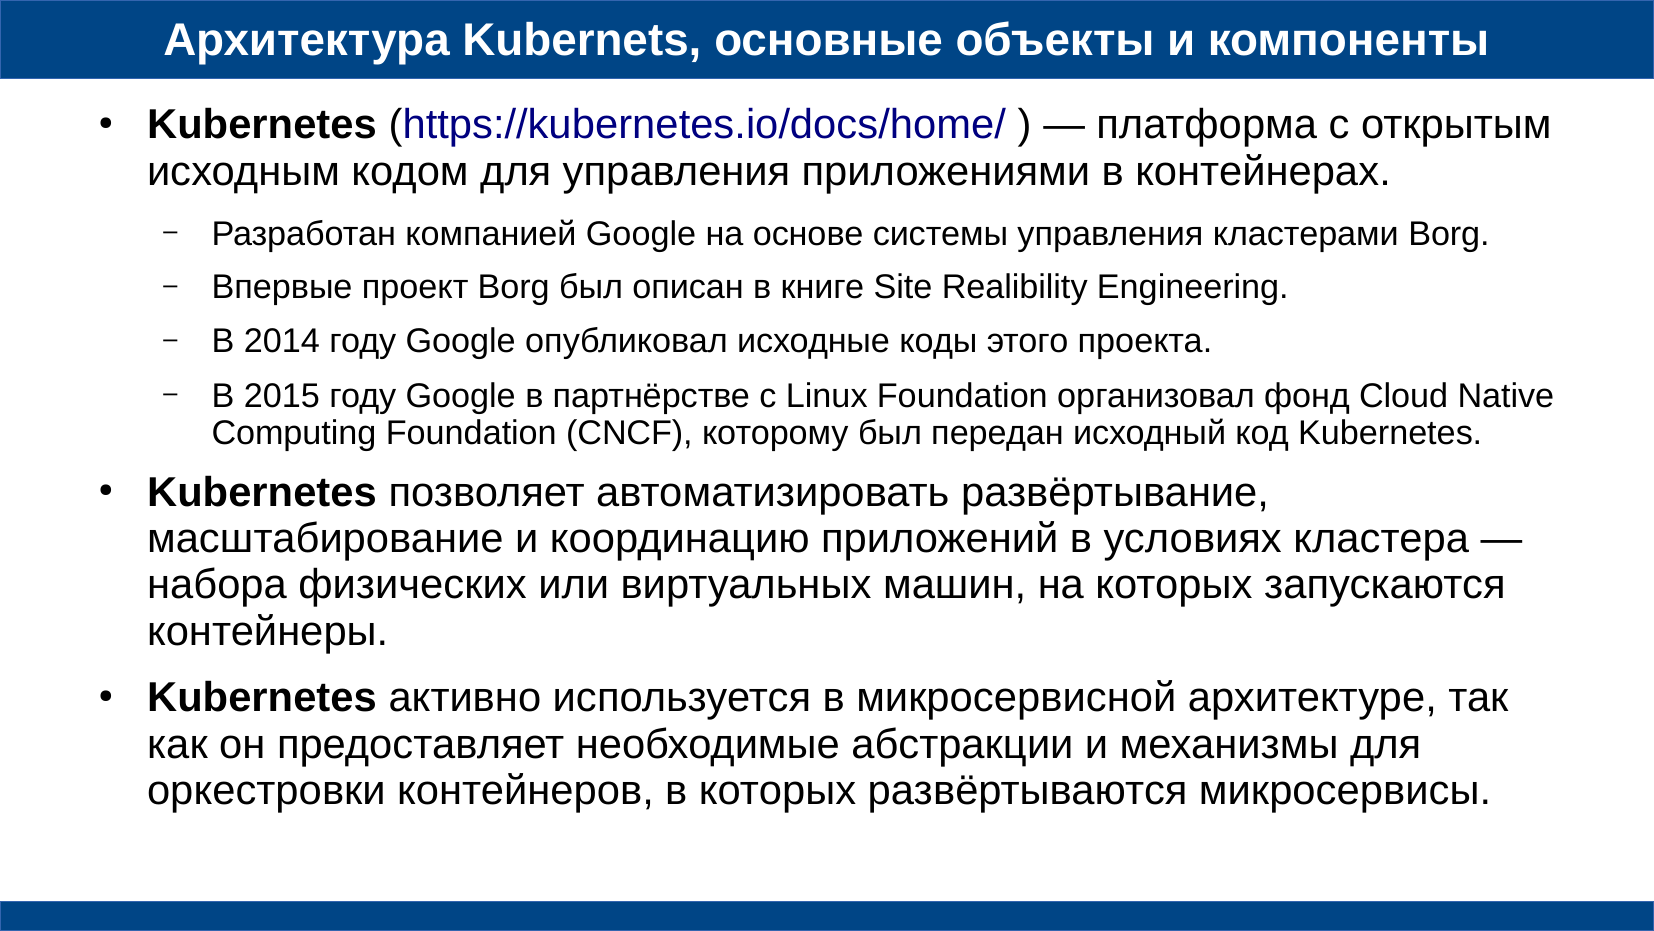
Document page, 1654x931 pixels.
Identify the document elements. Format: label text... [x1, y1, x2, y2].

title Архитектура Kubernets, основные объекты и компоненты [0, 0, 1654, 79]
list Kubernetes (https://kubernetes.io/docs/home/ ) — платформа с открытым исходным кодом для управления приложениями в контейнерах. Разработан компанией Google на основе системы управления кластерами Borg. Впервые проект Borg был описан в книге Site Realibility Engineering. В 2014 году Google опубликовал исходные коды этого проекта. В 2015 году Google в партнёрстве с Linux Foundation организовал фонд Cloud Native Computing Foundation (CNCF), которому был передан исходный код Kubernetes. Kubernetes позволяет автоматизировать развёртывание, масштабирование и координацию приложений в условиях кластера — набора физических или виртуальных машин, на которых запускаются контейнеры. Kubernetes активно используется в микросервисной архитектуре, так как он предоставляет необходимые абстракции и механизмы для оркестровки контейнеров, в которых развёртываются микросервисы. [82, 101, 1571, 856]
